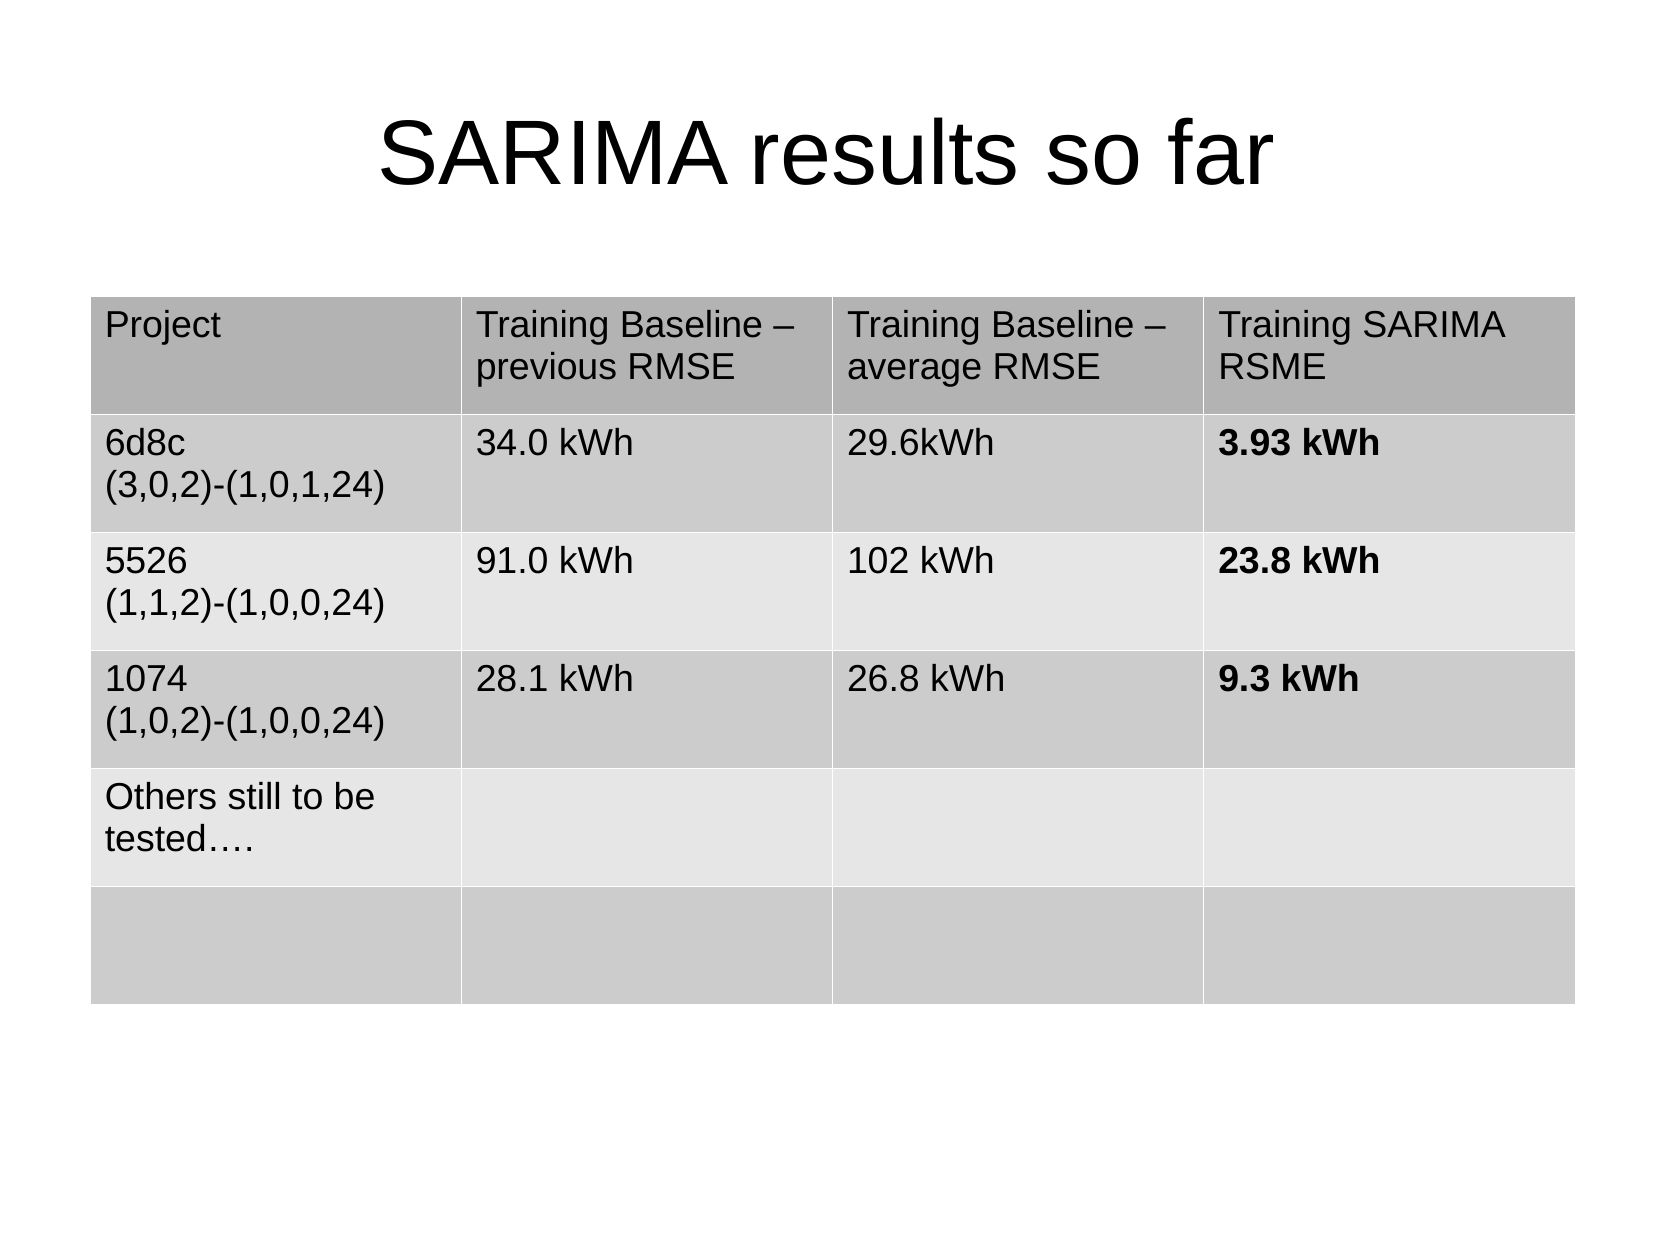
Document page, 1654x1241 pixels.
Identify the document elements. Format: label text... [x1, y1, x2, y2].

table_cell [462, 887, 832, 1004]
table_cell 5526 (1,1,2)-(1,0,0,24) [91, 533, 461, 650]
table_header Training Baseline – previous RMSE [462, 297, 832, 414]
table_cell 3.93 kWh [1204, 415, 1575, 532]
table_header Project [91, 297, 461, 414]
table_cell 102 kWh [833, 533, 1203, 650]
table_cell 29.6kWh [833, 415, 1203, 532]
table_cell 26.8 kWh [833, 651, 1203, 768]
table_cell 1074 (1,0,2)-(1,0,0,24) [91, 651, 461, 768]
table_cell 23.8 kWh [1204, 533, 1575, 650]
table_cell 34.0 kWh [462, 415, 832, 532]
table_cell [462, 769, 832, 886]
table_cell 6d8c (3,0,2)-(1,0,1,24) [91, 415, 461, 532]
table_cell 28.1 kWh [462, 651, 832, 768]
table_cell 9.3 kWh [1204, 651, 1575, 768]
table_header Training Baseline – average RMSE [833, 297, 1203, 414]
table_cell [91, 887, 461, 1004]
table_header Training SARIMA RSME [1204, 297, 1575, 414]
table_cell [1204, 887, 1575, 1004]
table_cell [833, 769, 1203, 886]
table_cell Others still to be tested…. [91, 769, 461, 886]
table_cell [833, 887, 1203, 1004]
table_cell [1204, 769, 1575, 886]
table_cell 91.0 kWh [462, 533, 832, 650]
title SARIMA results so far [82, 49, 1571, 257]
